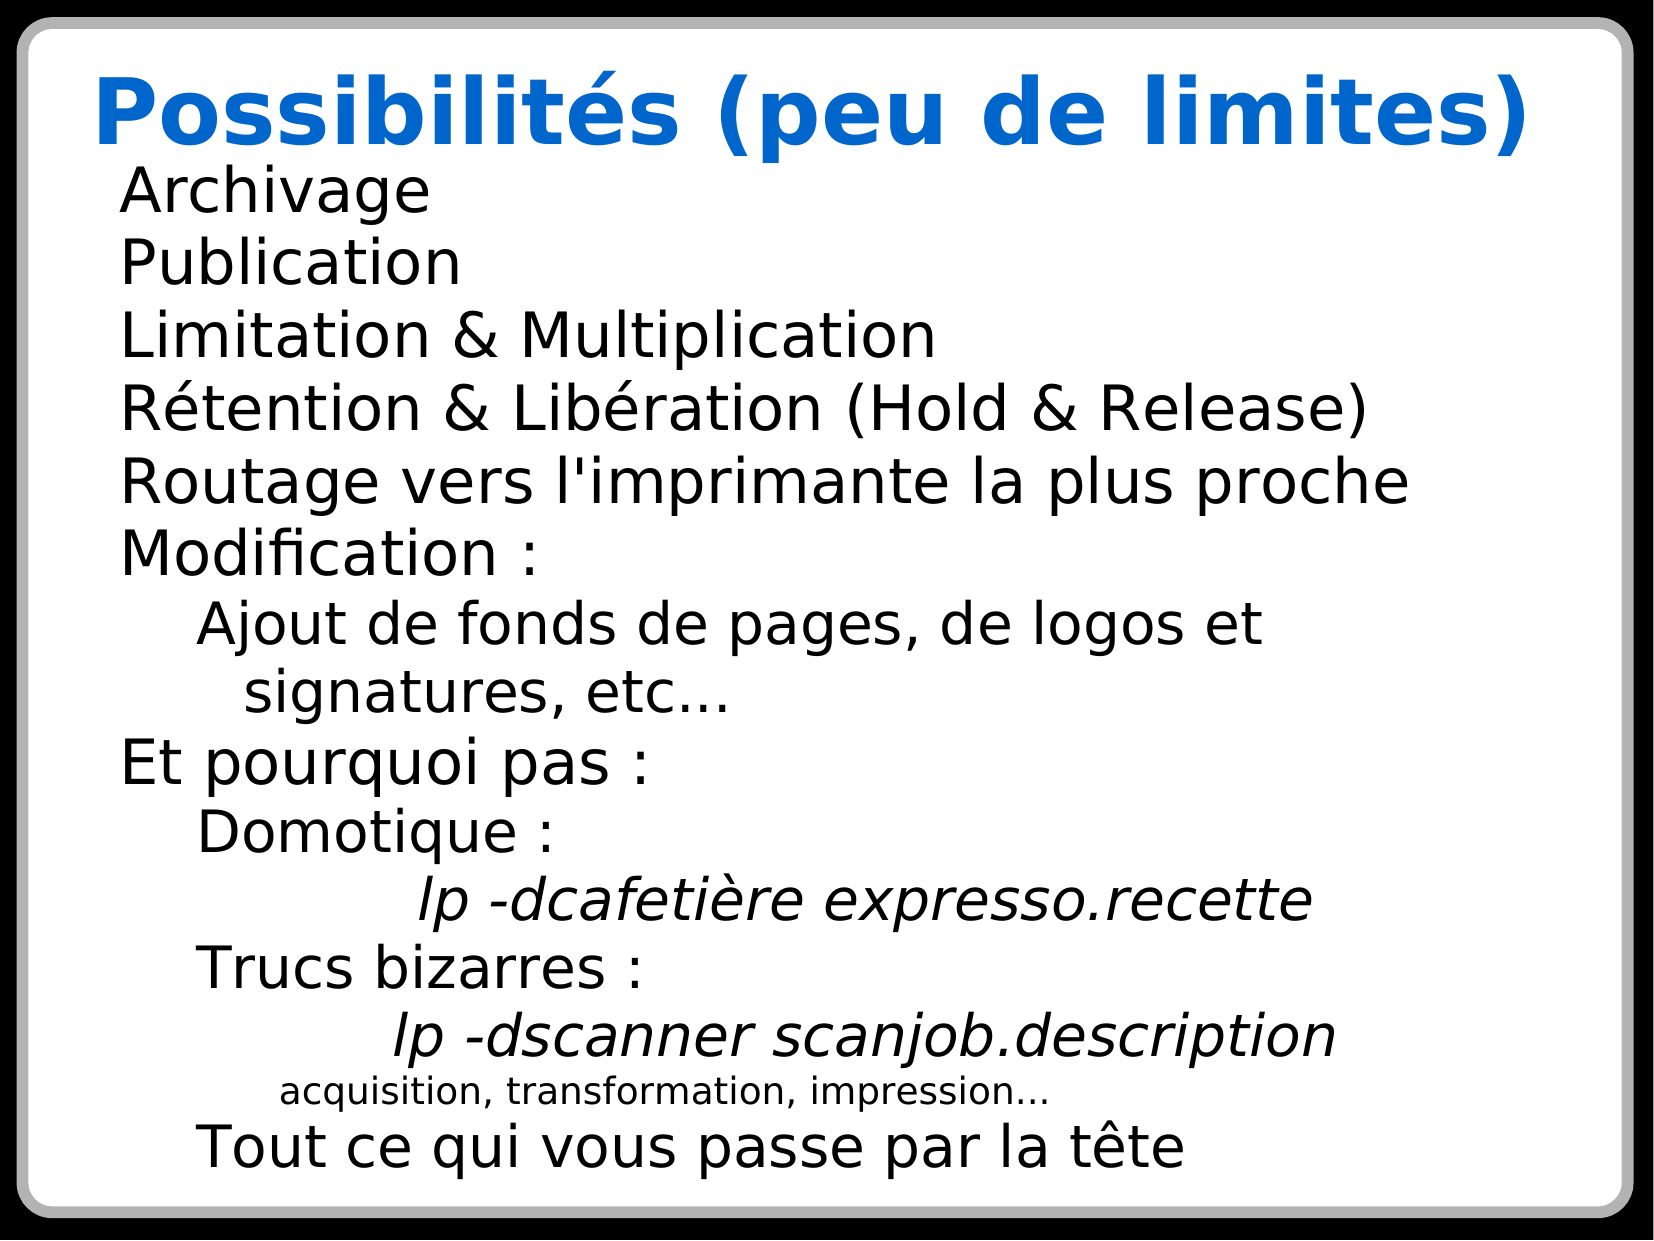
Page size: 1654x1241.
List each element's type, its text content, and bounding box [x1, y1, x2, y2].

title Possibilités (peu de limites) [59, 59, 1568, 167]
list Archivage Publication Limitation & Multiplication Rétention & Libération (Hold & Release) Routage vers l'imprimante la plus proche Modification : Ajout de fonds de pages, de logos et signatures, etc... Et pourquoi pas : Domotique : lp -dcafetière expresso.recette Trucs bizarres : lp -dscanner scanjob.description acquisition, transformation, impression... Tout ce qui vous passe par la tête [101, 154, 1536, 1182]
